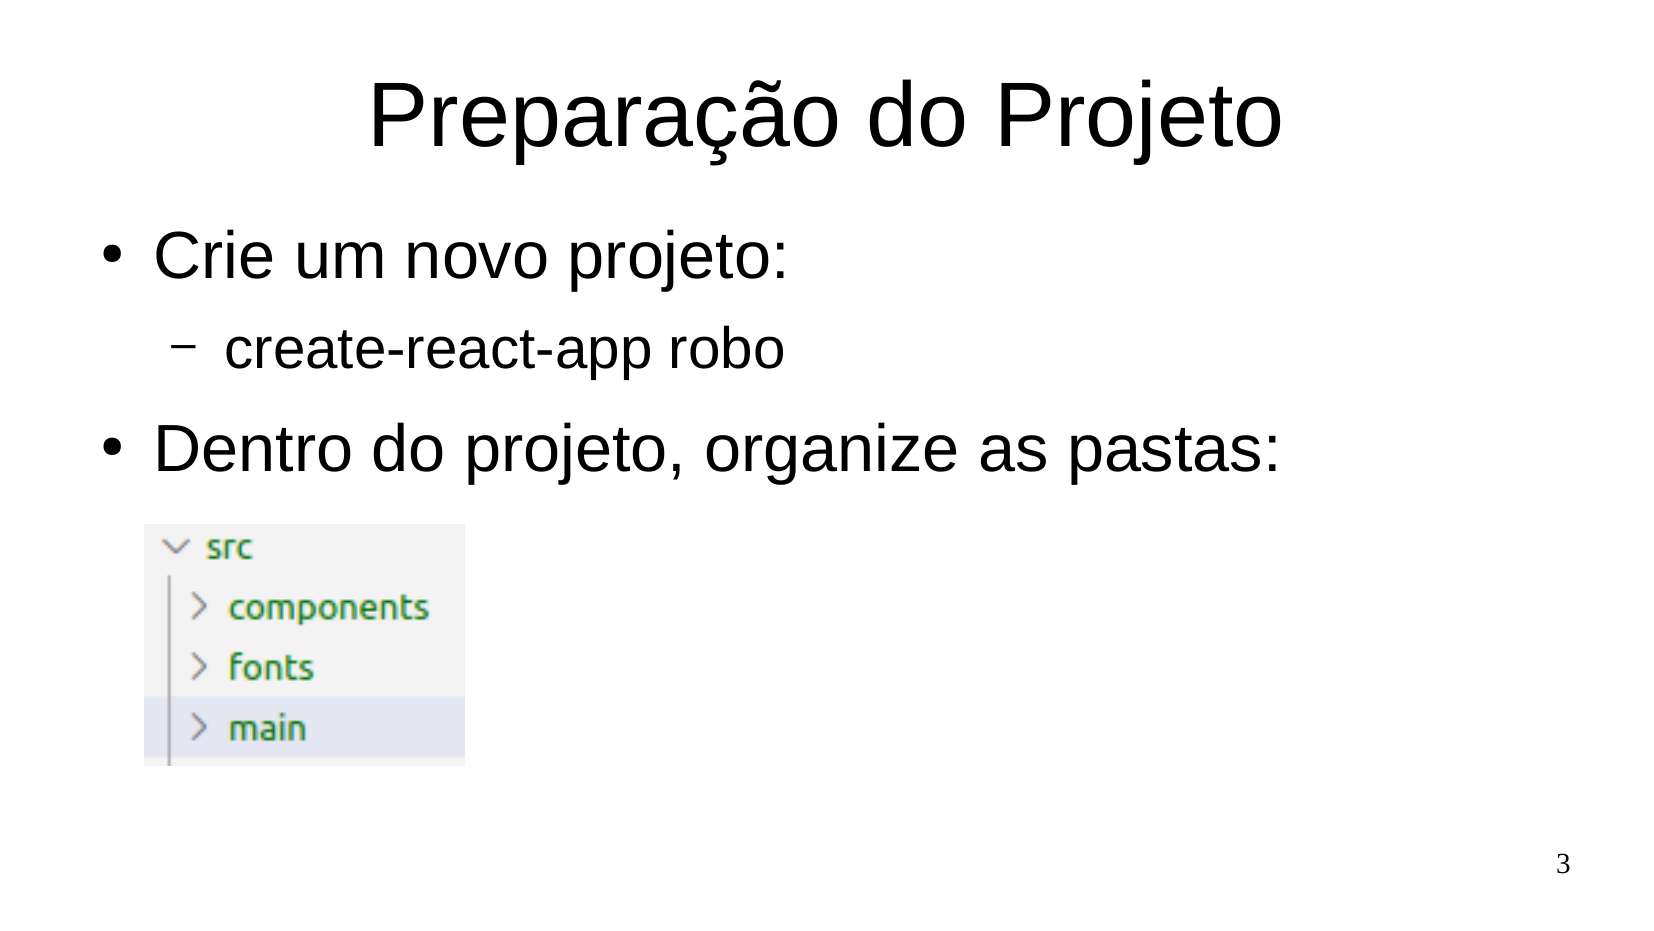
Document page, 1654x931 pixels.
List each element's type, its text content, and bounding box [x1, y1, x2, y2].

list Crie um novo projeto: create-react-app robo Dentro do projeto, organize as pastas: [82, 217, 1571, 758]
title Preparação do Projeto [82, 37, 1571, 193]
picture [144, 524, 465, 766]
